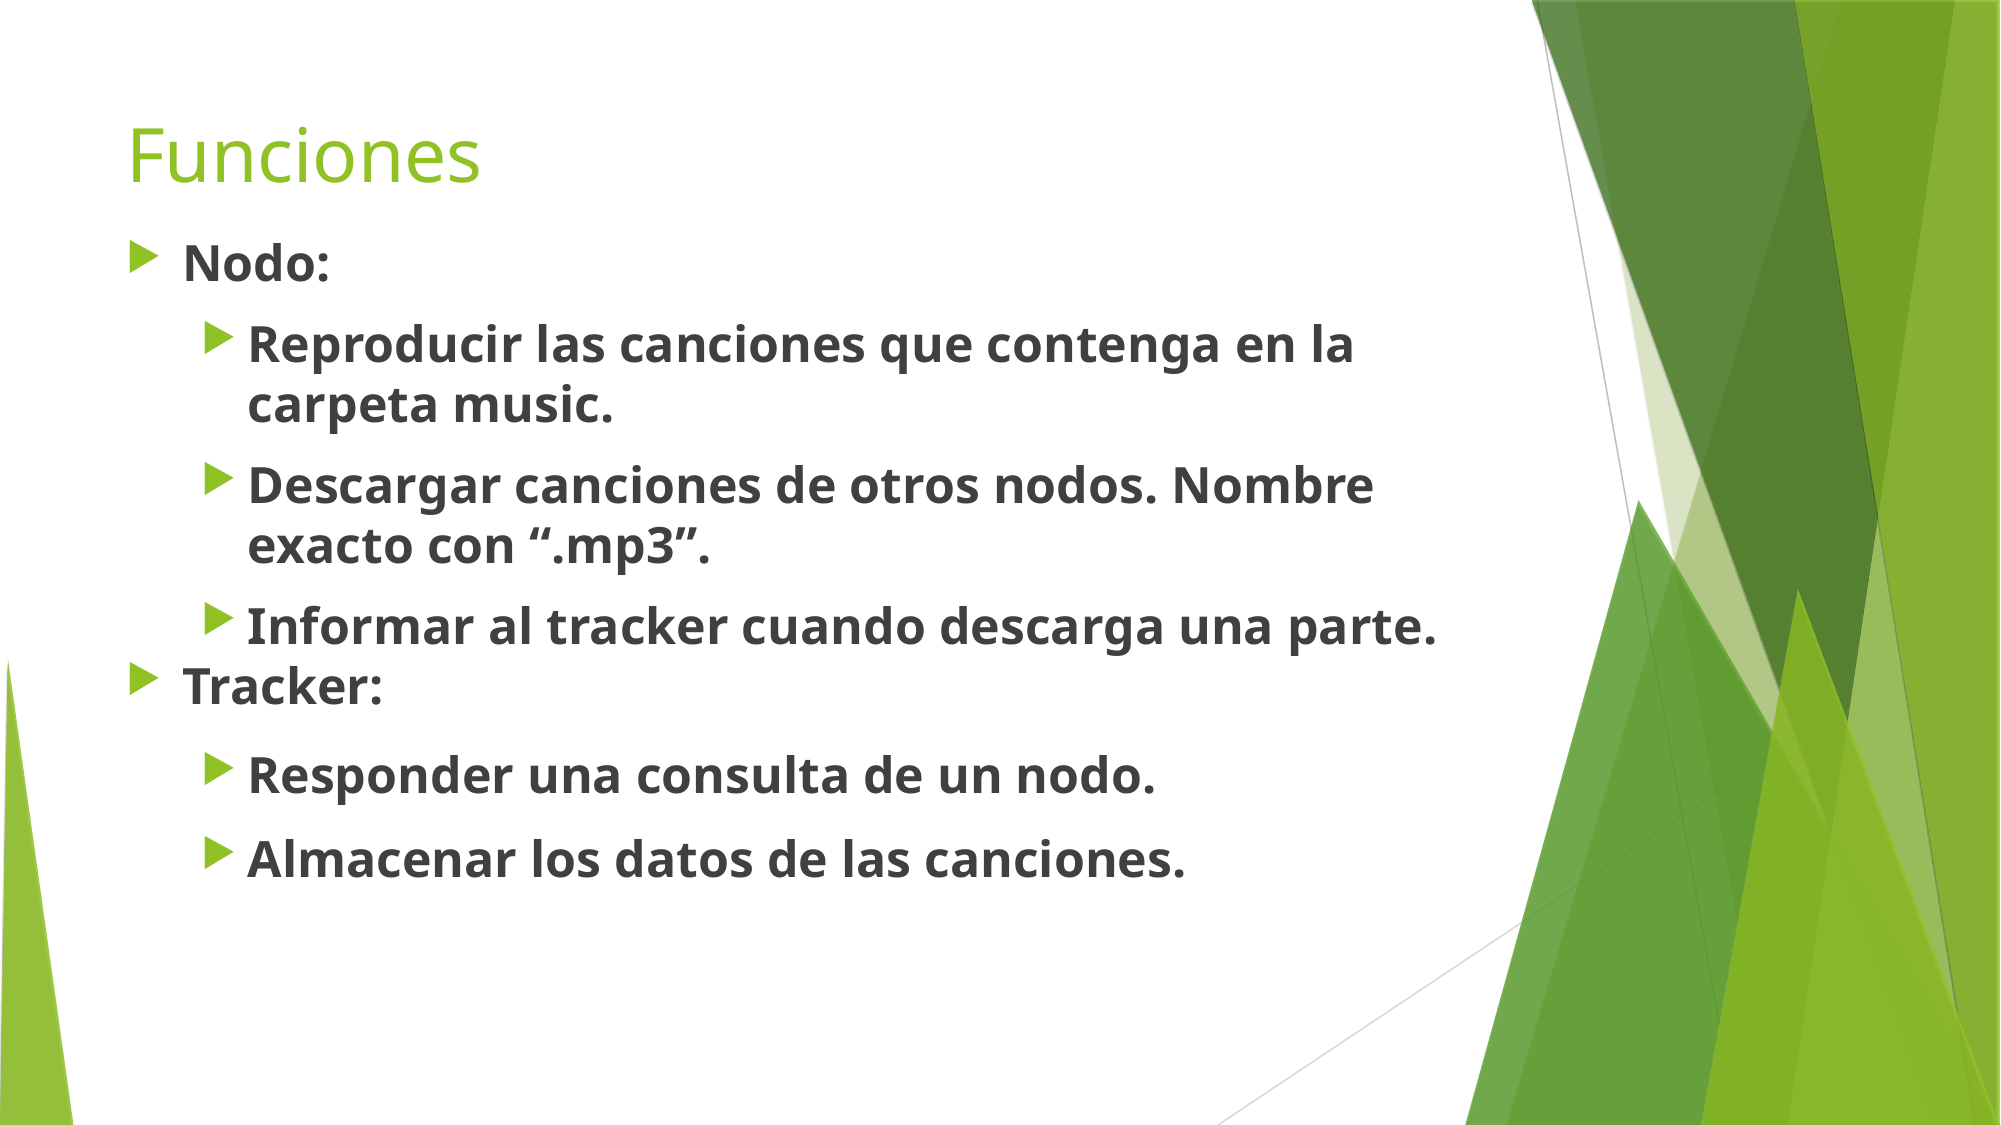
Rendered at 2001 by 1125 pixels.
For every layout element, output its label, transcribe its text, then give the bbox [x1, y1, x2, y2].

title Funciones [111, 99, 1522, 224]
list Nodo: Reproducir las canciones que contenga en la carpeta music. Descargar canciones de otros nodos. Nombre exacto con “.mp3”. Informar al tracker cuando descarga una parte. Tracker: Responder una consulta de un nodo. Almacenar los datos de las canciones. [111, 224, 1522, 992]
